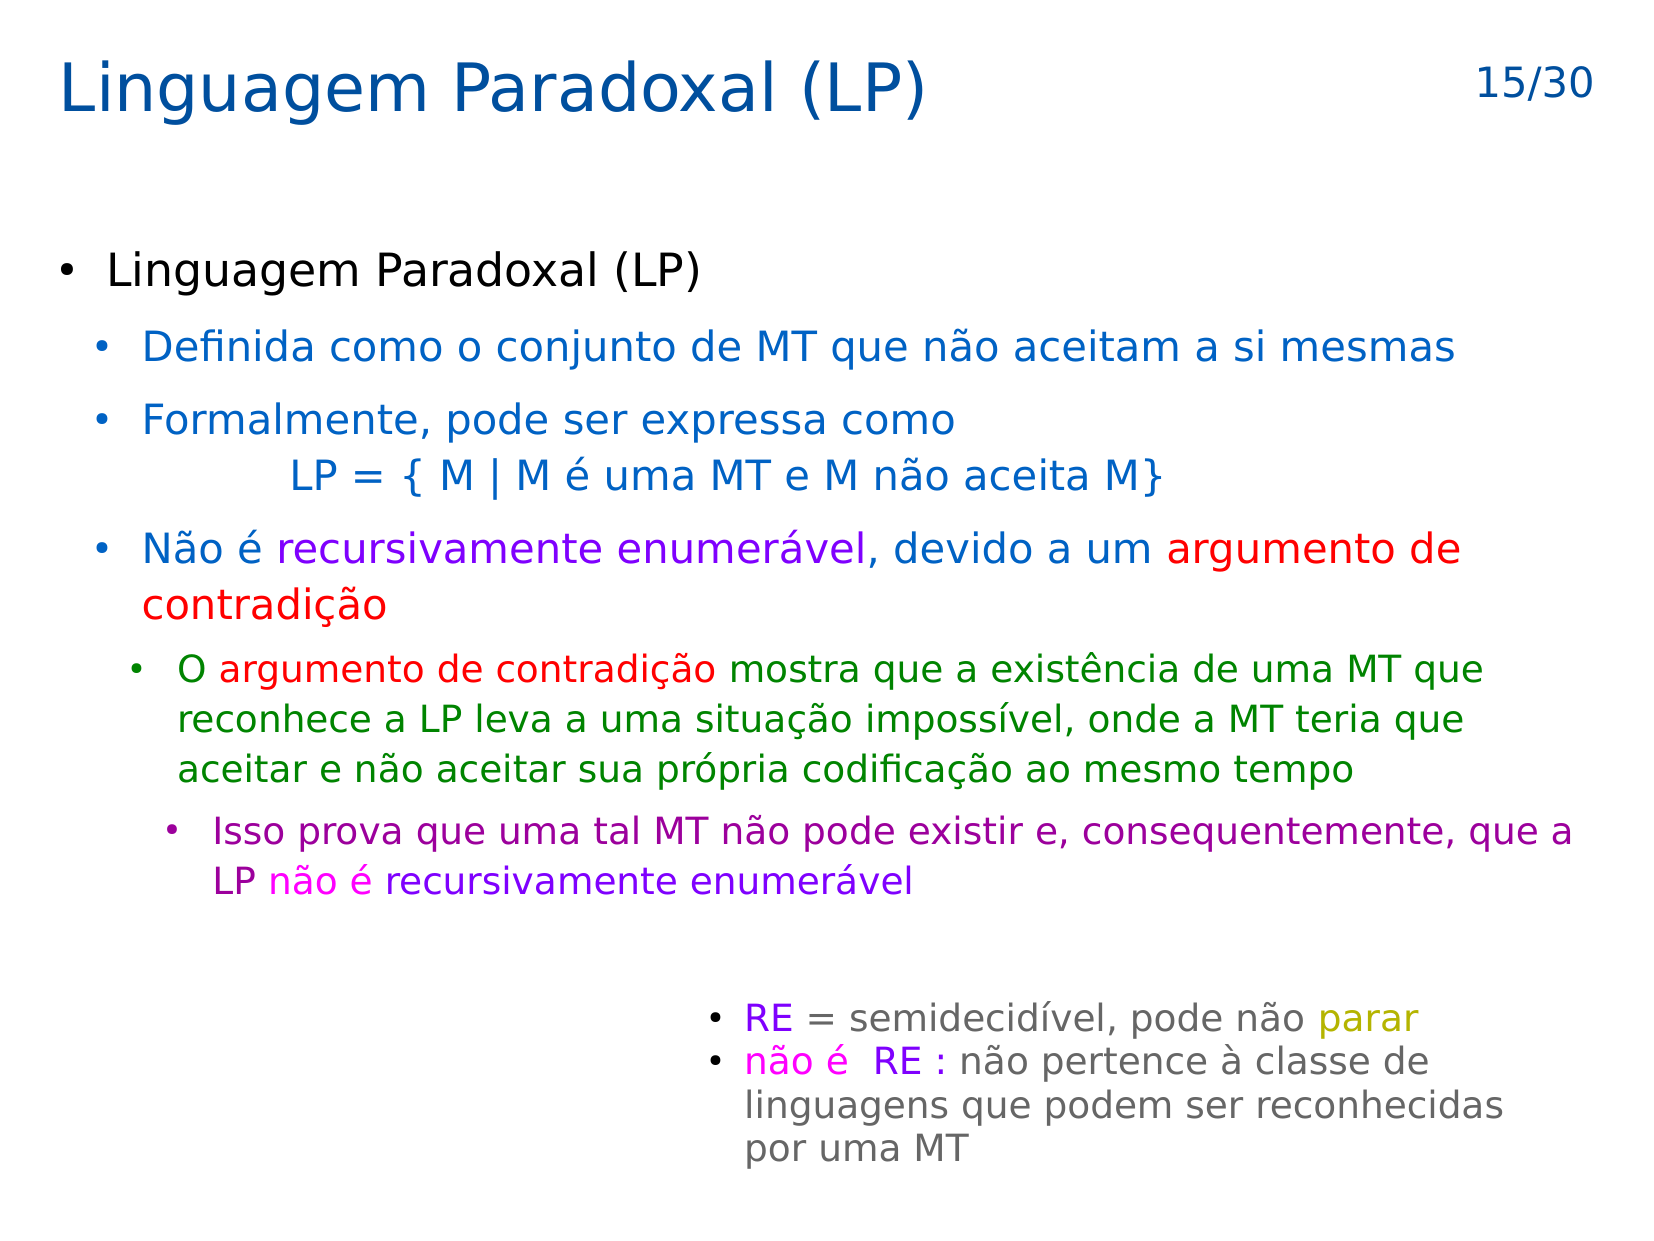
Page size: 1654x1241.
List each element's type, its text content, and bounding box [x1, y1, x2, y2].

list Linguagem Paradoxal (LP) Definida como o conjunto de MT que não aceitam a si mesmas Formalmente, pode ser expressa como LP = { M | M é uma MT e M não aceita M} Não é recursivamente enumerável, devido a um argumento de contradição O argumento de contradição mostra que a existência de uma MT que reconhece a LP leva a uma situação impossível, onde a MT teria que aceitar e não aceitar sua própria codificação ao mesmo tempo Isso prova que uma tal MT não pode existir e, consequentemente, que a LP não é recursivamente enumerável [59, 236, 1595, 1211]
title Linguagem Paradoxal (LP) [59, 29, 1625, 148]
text_box RE = semidecidível, pode não parar não é RE : não pertence à classe de linguagens que podem ser reconhecidas por uma MT [693, 989, 1580, 1197]
